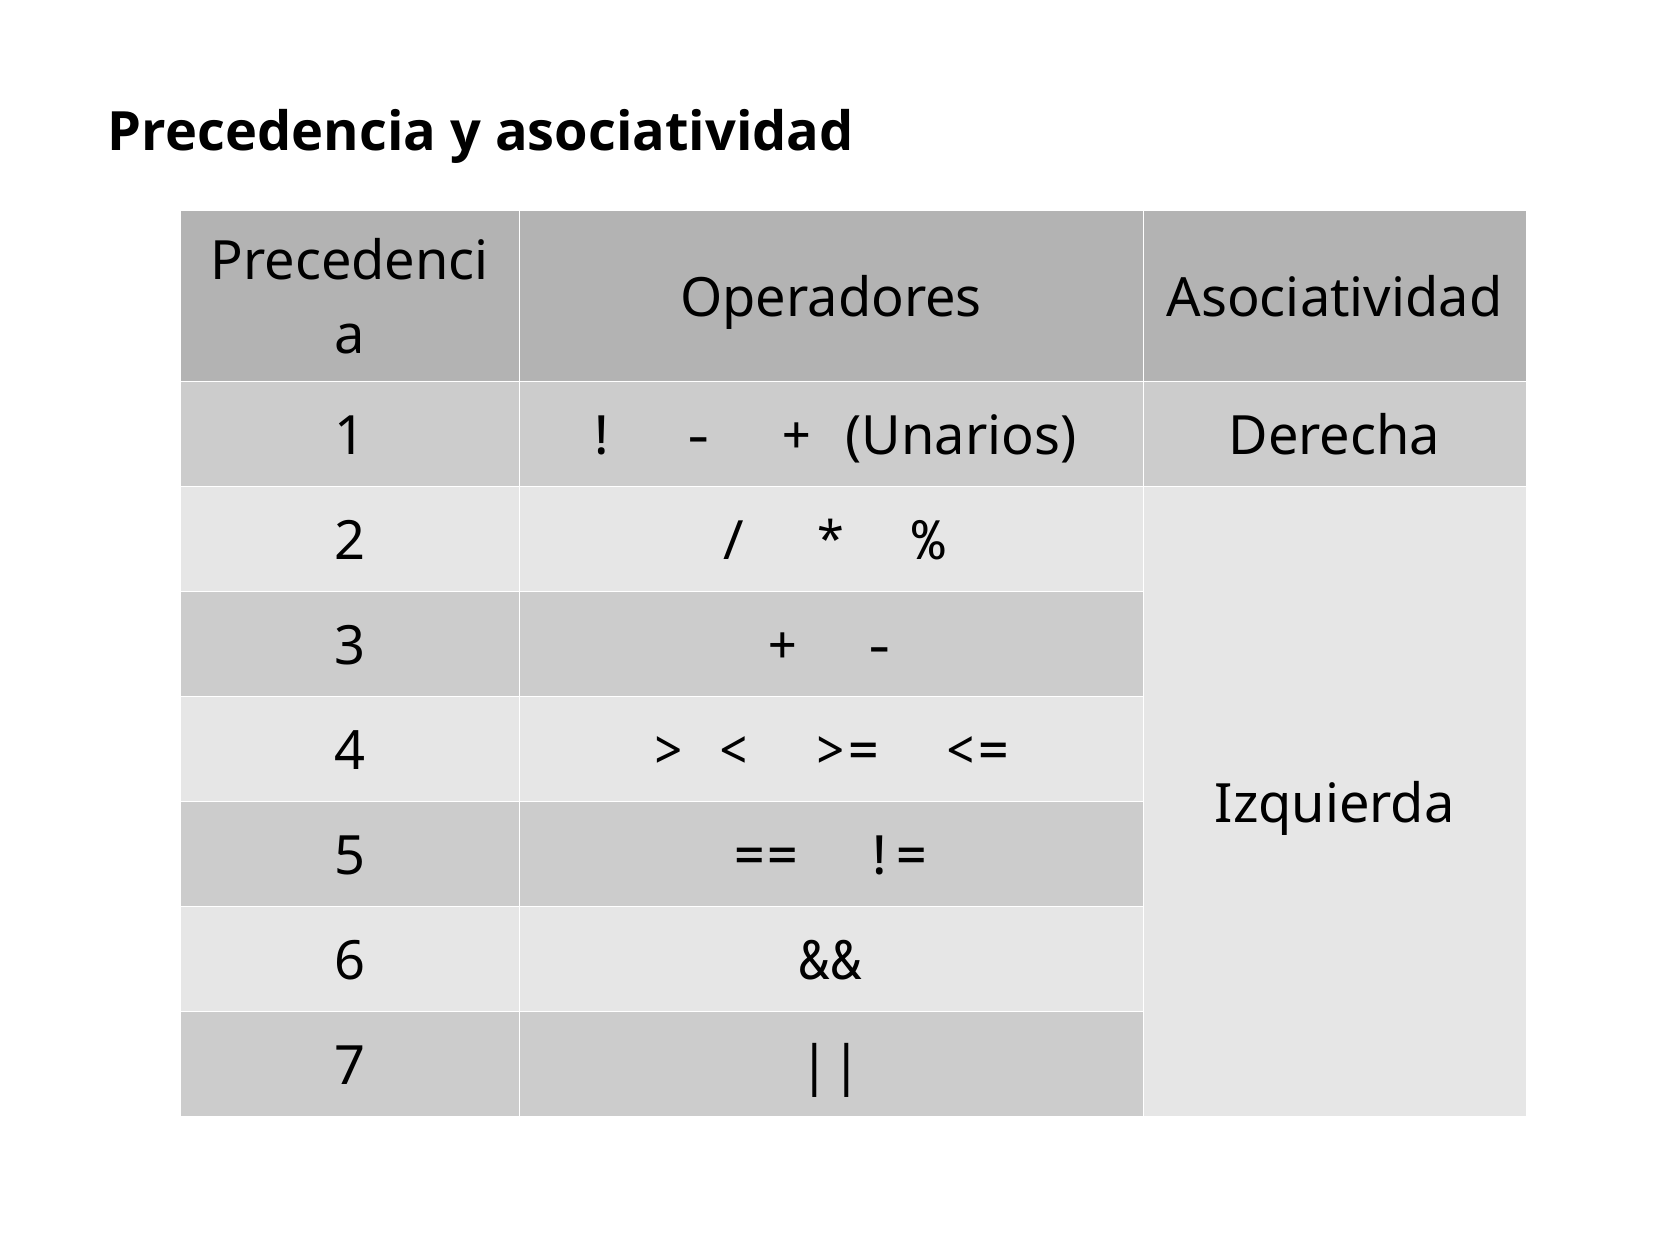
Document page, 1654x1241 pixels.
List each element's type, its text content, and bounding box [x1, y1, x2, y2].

table_cell ! - + (Unarios) [520, 382, 1143, 486]
table_header Operadores [520, 211, 1143, 381]
table_cell 3 [181, 592, 519, 696]
table_cell == != [520, 802, 1143, 906]
table_cell Izquierda [1144, 487, 1526, 1116]
table_cell / * % [520, 487, 1143, 591]
text_box Precedencia y asociatividad [93, 84, 1261, 166]
table_cell 1 [181, 382, 519, 486]
table_cell && [520, 907, 1143, 1011]
table_cell Derecha [1144, 382, 1526, 486]
table_cell || [520, 1012, 1143, 1116]
table_header Precedencia [181, 211, 519, 381]
table_cell + - [520, 592, 1143, 696]
table_cell 5 [181, 802, 519, 906]
table_header Asociatividad [1144, 211, 1526, 381]
table_cell 6 [181, 907, 519, 1011]
table_cell 4 [181, 697, 519, 801]
table_cell 2 [181, 487, 519, 591]
table_cell 7 [181, 1012, 519, 1116]
table_cell > < >= <= [520, 697, 1143, 801]
